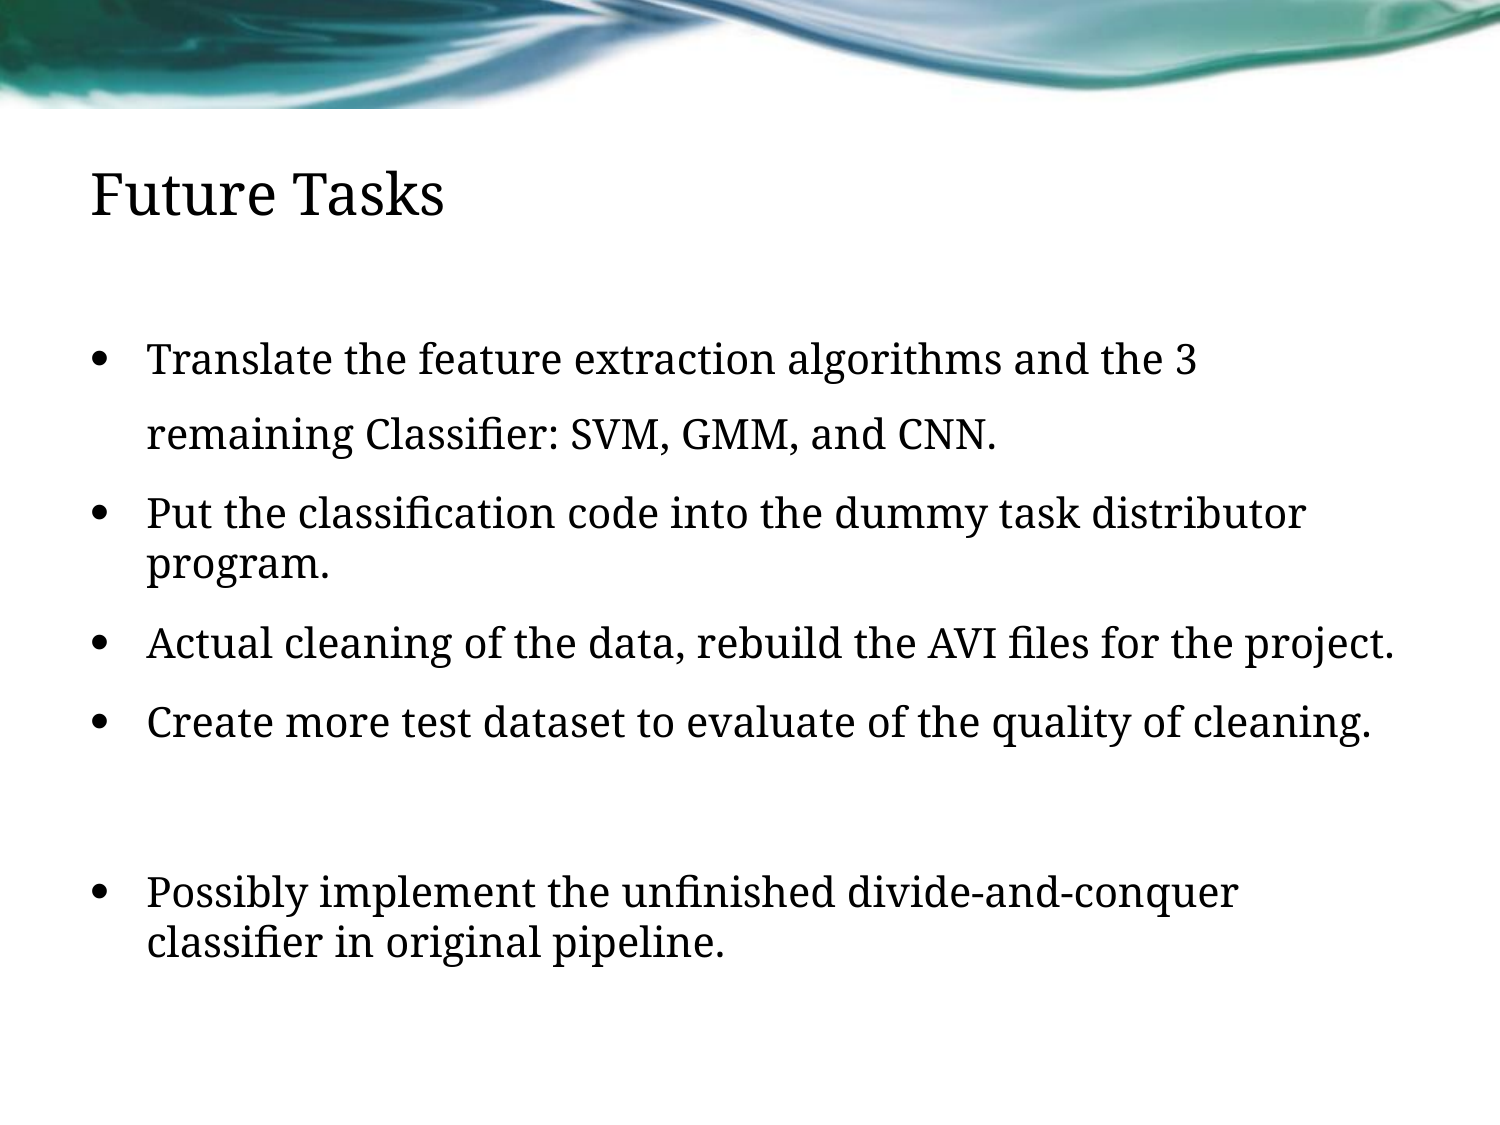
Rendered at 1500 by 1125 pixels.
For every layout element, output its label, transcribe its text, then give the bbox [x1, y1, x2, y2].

title Future Tasks [75, 149, 1425, 299]
list Translate the feature extraction algorithms and the 3 remaining Classifier: SVM, GMM, and CNN. Put the classification code into the dummy task distributor program. Actual cleaning of the data, rebuild the AVI files for the project. Create more test dataset to evaluate of the quality of cleaning. Possibly implement the unfinished divide-and-conquer classifier in original pipeline. [75, 299, 1425, 1005]
picture [1, 0, 1500, 109]
